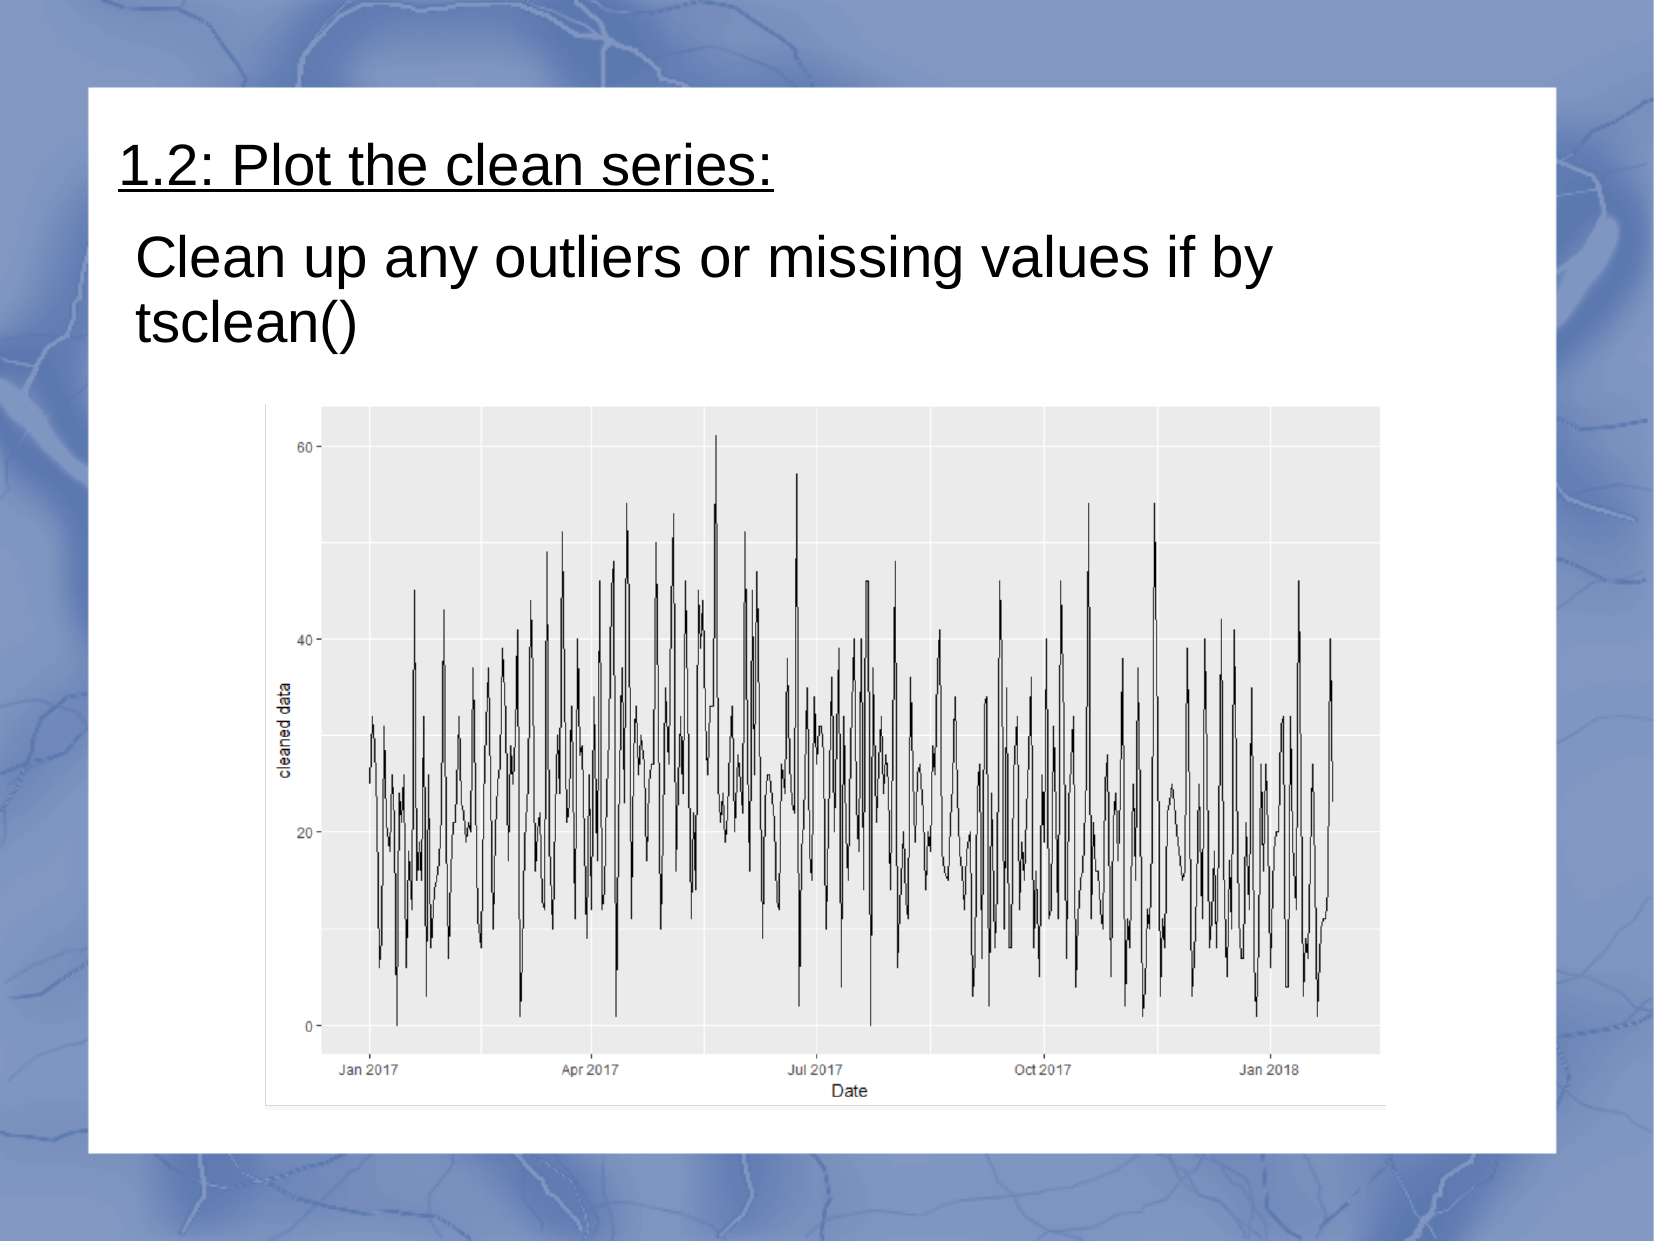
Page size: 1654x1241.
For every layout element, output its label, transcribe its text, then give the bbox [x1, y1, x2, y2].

title 1.2: Plot the clean series: [118, 90, 1536, 241]
list Clean up any outliers or missing values if by tsclean() [135, 225, 1494, 1096]
picture [0, 0, 1654, 1241]
